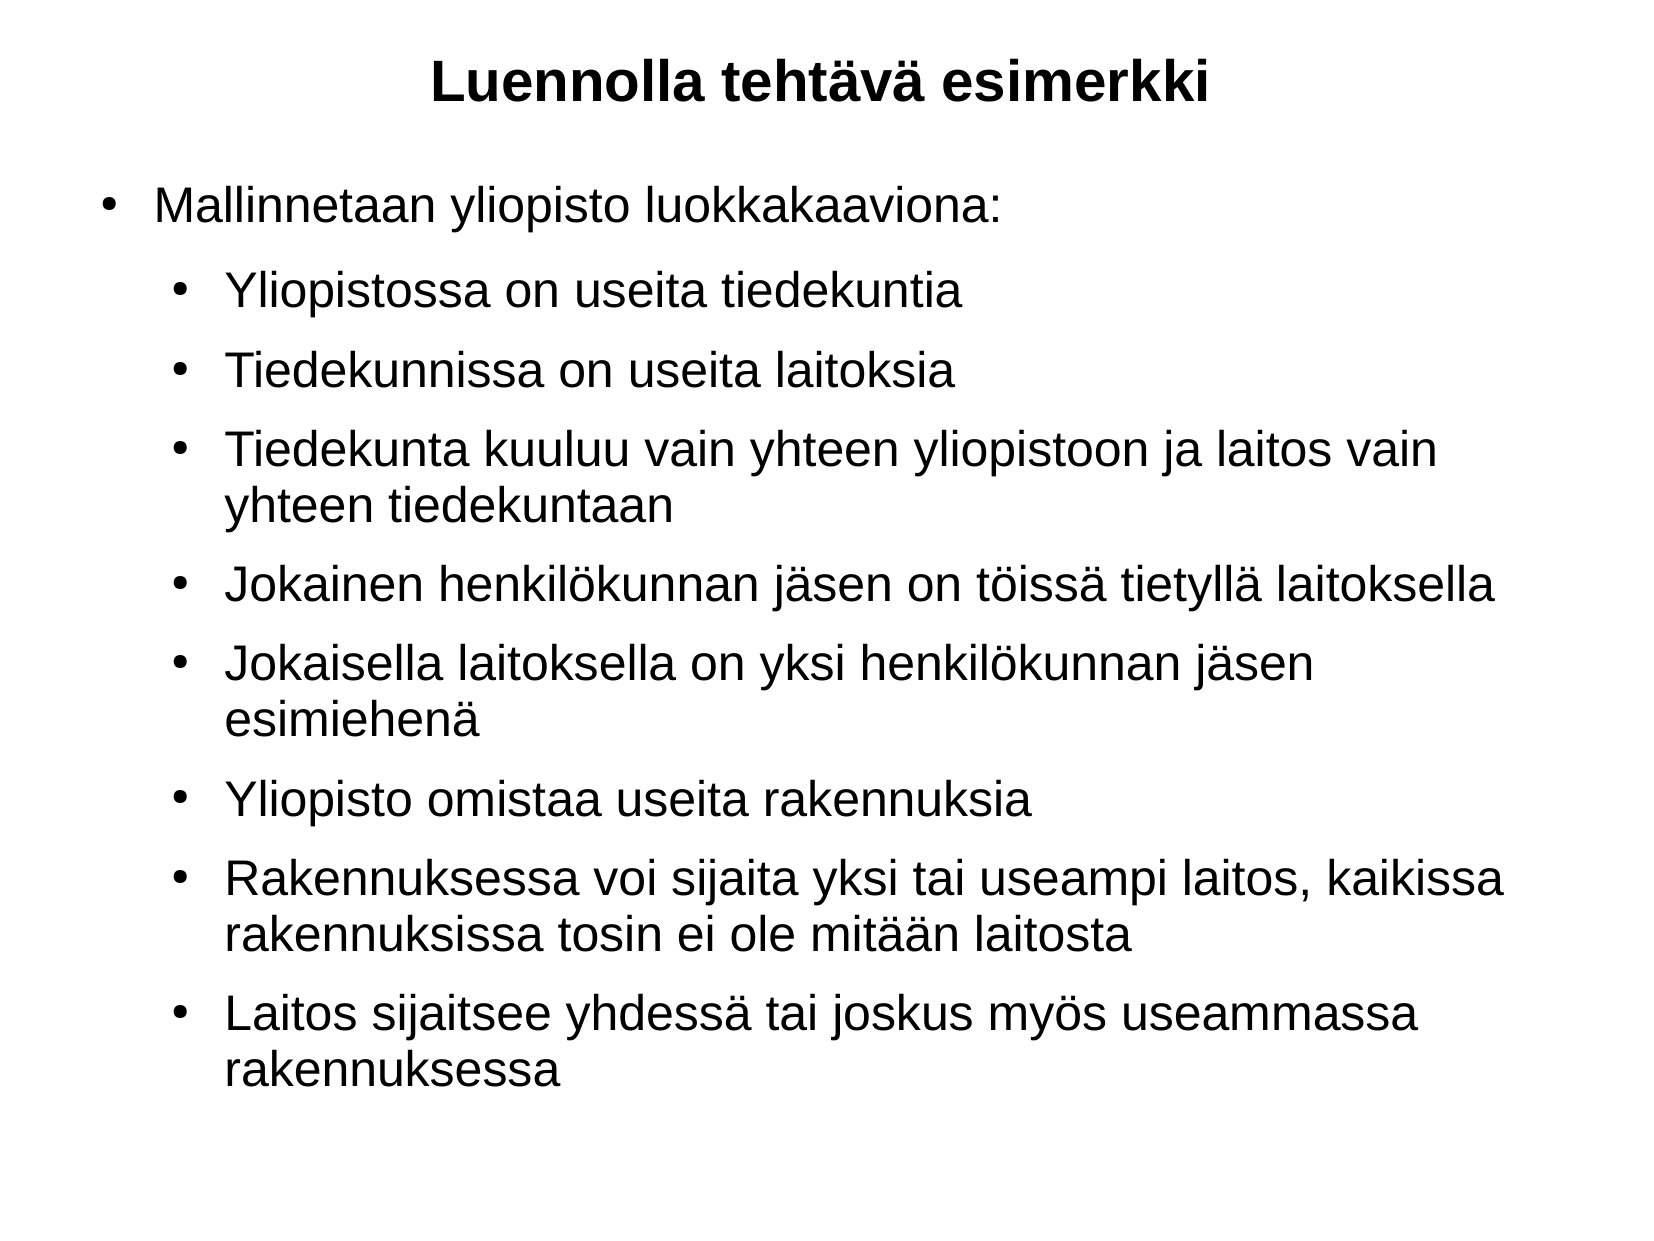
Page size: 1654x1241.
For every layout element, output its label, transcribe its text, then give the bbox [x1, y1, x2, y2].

list Mallinnetaan yliopisto luokkakaaviona: Yliopistossa on useita tiedekuntia Tiedekunnissa on useita laitoksia Tiedekunta kuuluu vain yhteen yliopistoon ja laitos vain yhteen tiedekuntaan Jokainen henkilökunnan jäsen on töissä tietyllä laitoksella Jokaisella laitoksella on yksi henkilökunnan jäsen esimiehenä Yliopisto omistaa useita rakennuksia Rakennuksessa voi sijaita yksi tai useampi laitos, kaikissa rakennuksissa tosin ei ole mitään laitosta Laitos sijaitsee yhdessä tai joskus myös useammassa rakennuksessa [82, 177, 1571, 1097]
title Luennolla tehtävä esimerkki [76, 14, 1565, 148]
